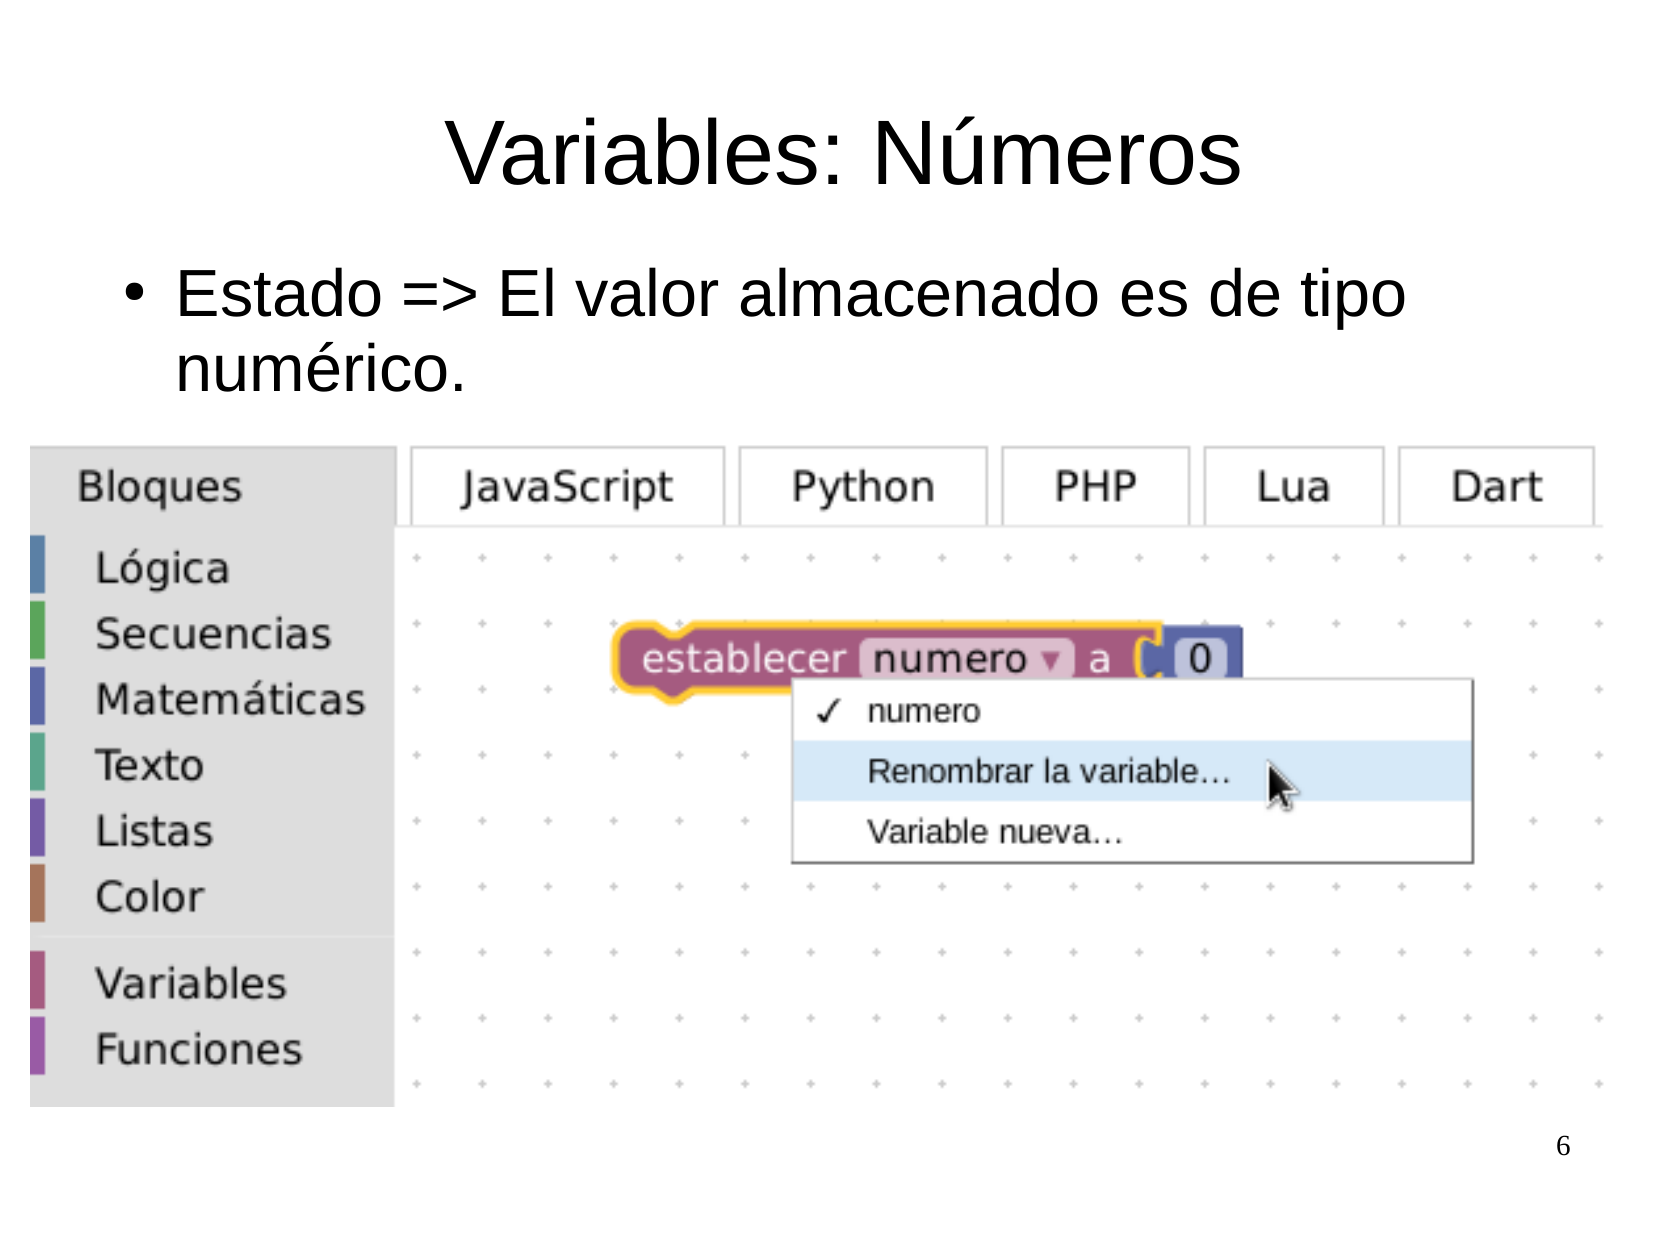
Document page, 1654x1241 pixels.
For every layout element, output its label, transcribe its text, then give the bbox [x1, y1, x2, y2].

list Estado => El valor almacenado es de tipo numérico. [105, 255, 1594, 431]
picture [30, 431, 1609, 1107]
title Variables: Números [82, 49, 1571, 257]
